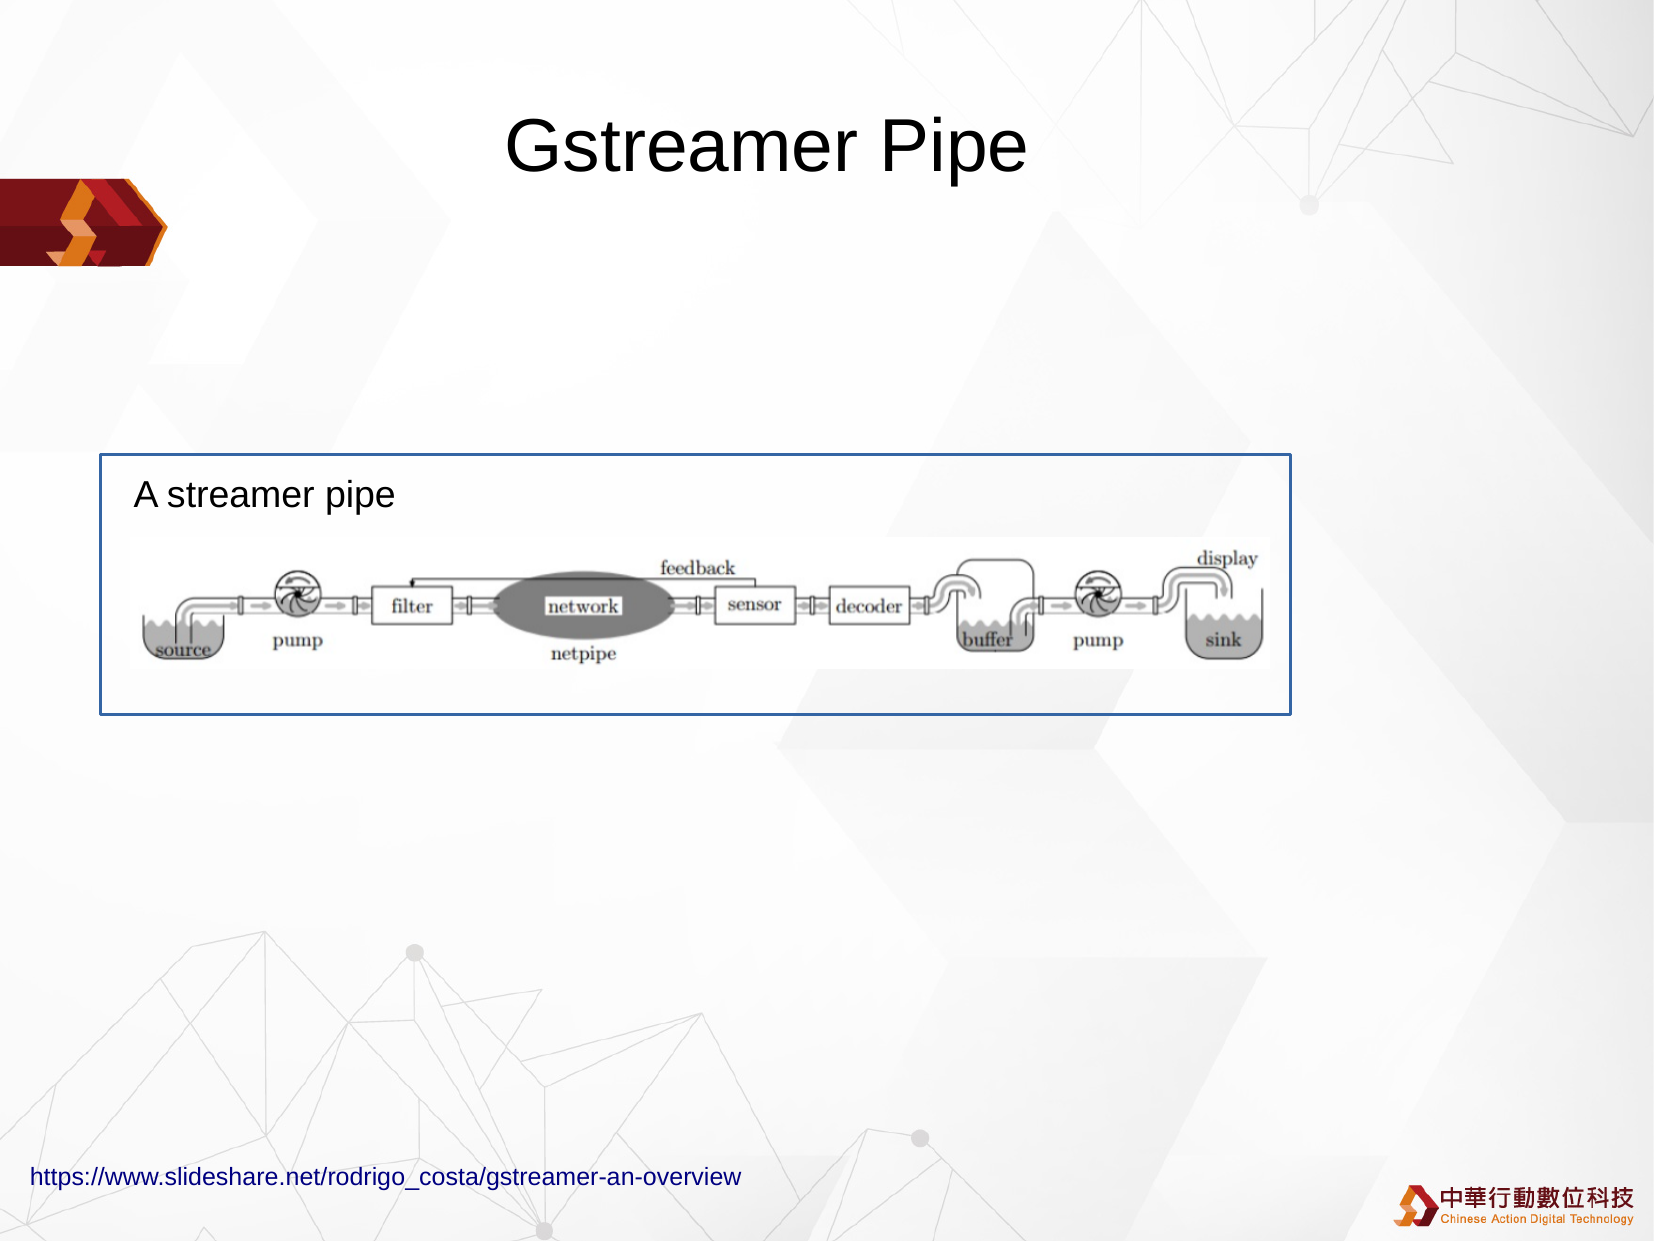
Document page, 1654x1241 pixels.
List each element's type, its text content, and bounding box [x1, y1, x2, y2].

text_box https://www.slideshare.net/rodrigo_costa/gstreamer-an-overview [15, 1155, 781, 1201]
picture [0, 0, 1654, 1241]
text_box A streamer pipe [118, 466, 546, 524]
title Gstreamer Pipe [176, 85, 1358, 206]
